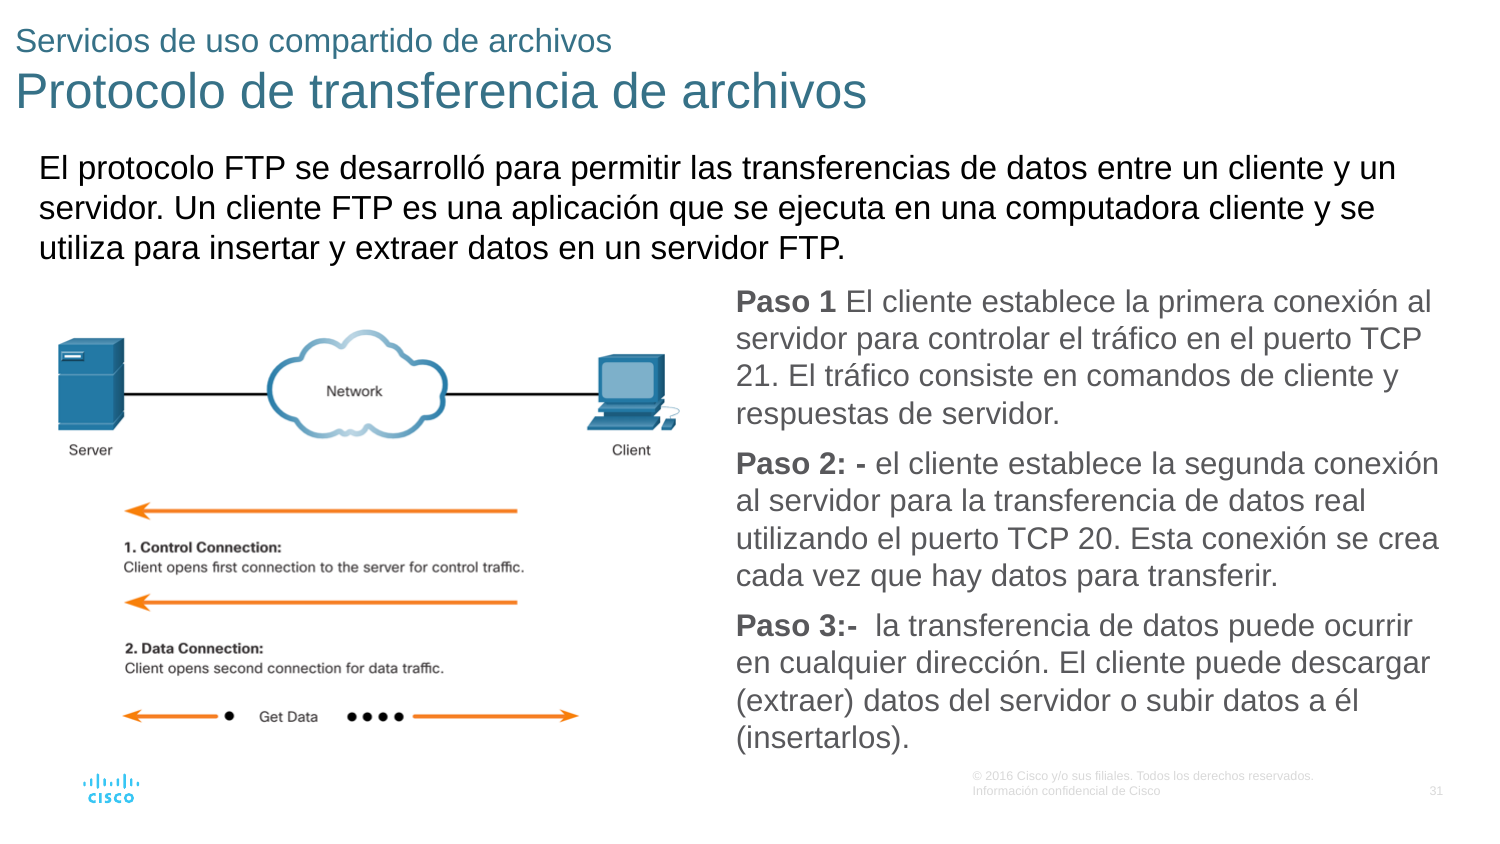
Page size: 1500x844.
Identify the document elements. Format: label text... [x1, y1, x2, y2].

title Servicios de uso compartido de archivos Protocolo de transferencia de archivos [0, 6, 1500, 131]
picture [41, 322, 688, 745]
text_box Paso 1 El cliente establece la primera conexión al servidor para controlar el tráfico en el puerto TCP 21. El tráfico consiste en comandos de cliente y respuestas de servidor. Paso 2: - el cliente establece la segunda conexión al servidor para la transferencia de datos real utilizando el puerto TCP 20. Esta conexión se crea cada vez que hay datos para transferir. Paso 3:- la transferencia de datos puede ocurrir en cualquier dirección. El cliente puede descargar (extraer) datos del servidor o subir datos a él (insertarlos). [721, 273, 1459, 811]
list El protocolo FTP se desarrolló para permitir las transferencias de datos entre un cliente y un servidor. Un cliente FTP es una aplicación que se ejecuta en una computadora cliente y se utiliza para insertar y extraer datos en un servidor FTP. [23, 138, 1477, 263]
